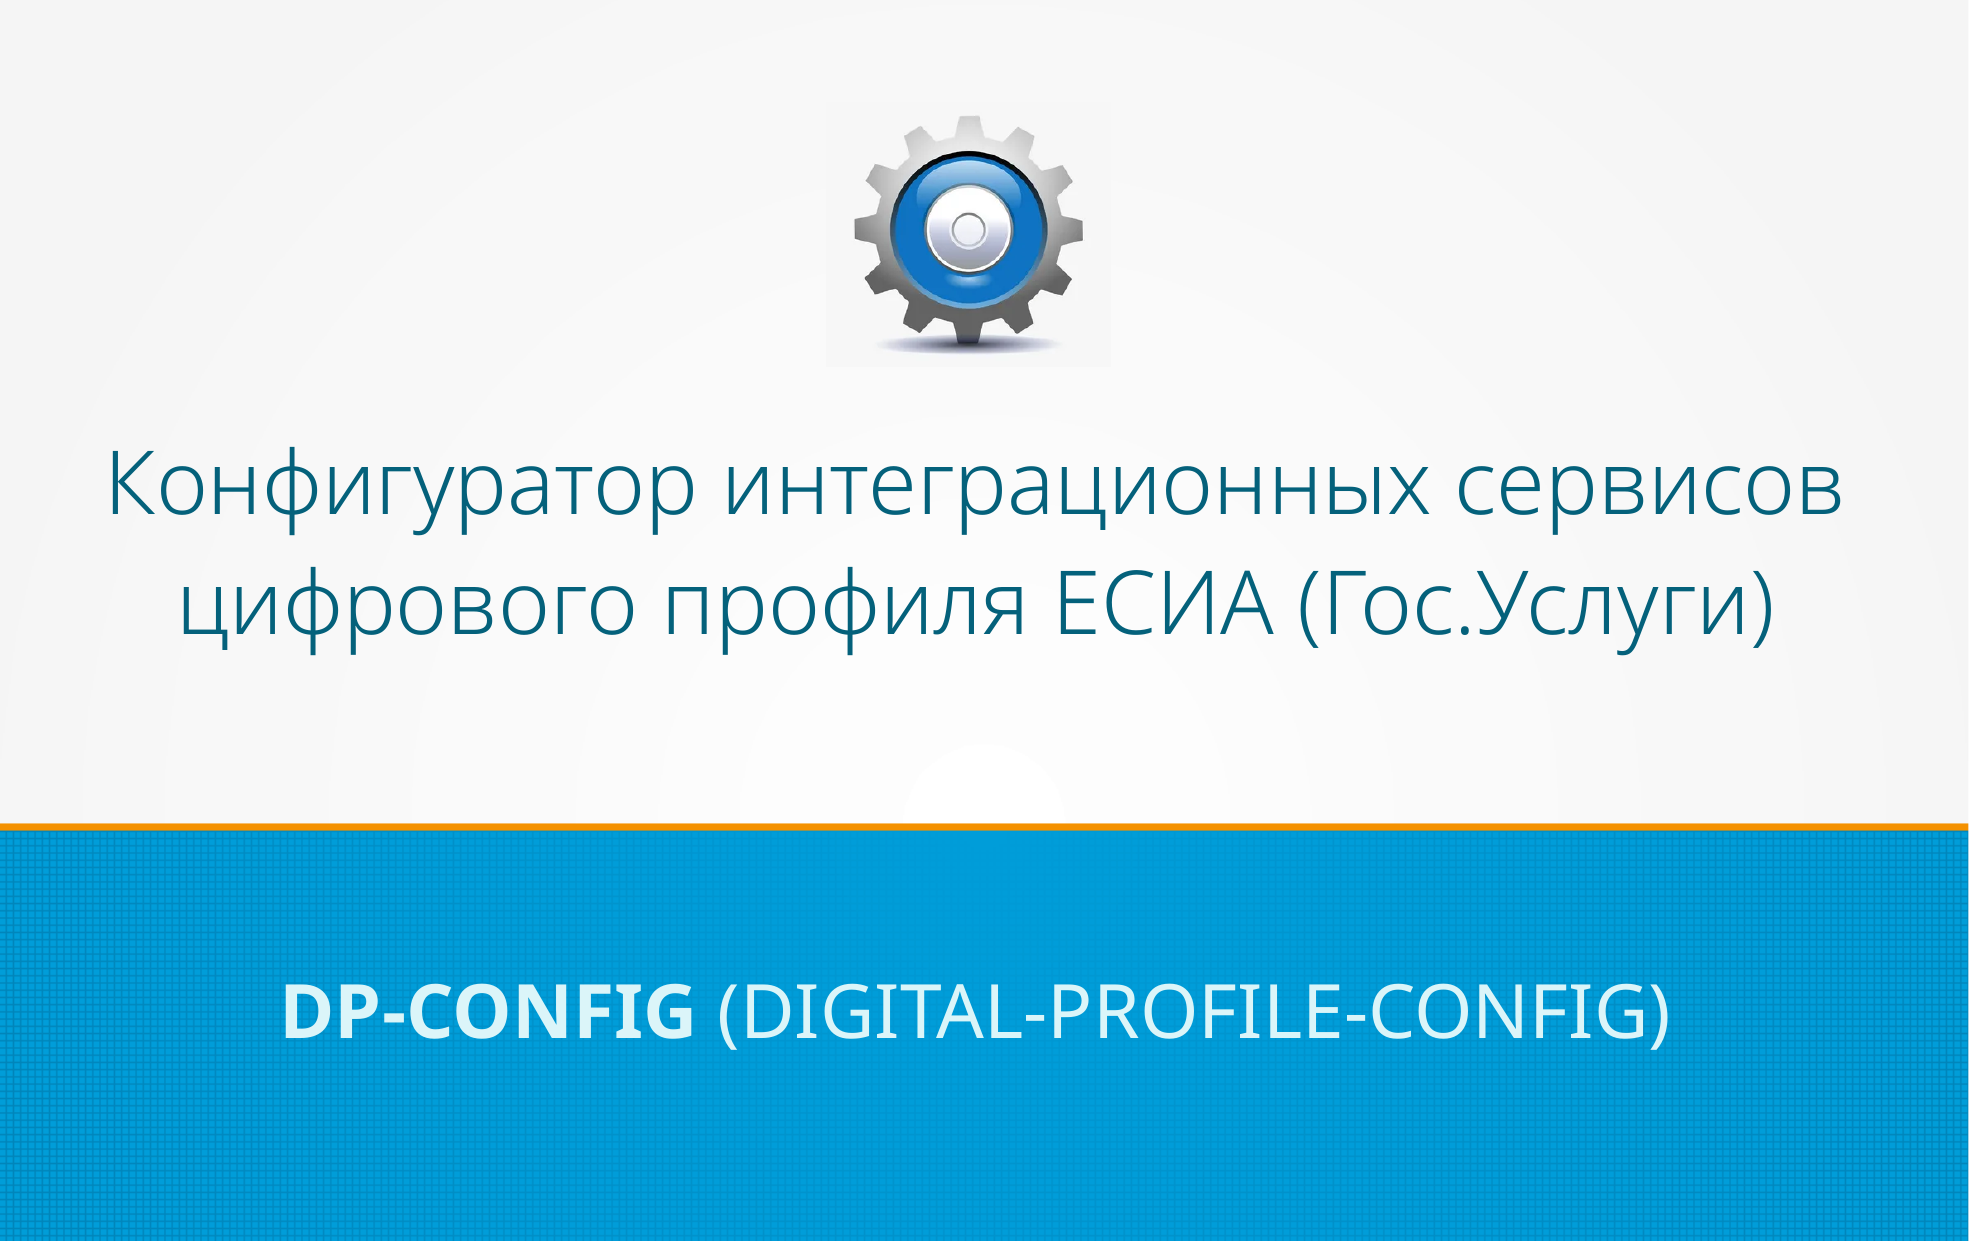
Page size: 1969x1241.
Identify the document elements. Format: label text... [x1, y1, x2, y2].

subtitle DP-CONFIG (DIGITAL-PROFILE-CONFIG) [90, 855, 1861, 1111]
picture [0, 0, 1969, 830]
title Конфигуратор интеграционных сервисов цифрового профиля ЕСИА (Гос.Услуги) [90, 49, 1862, 781]
